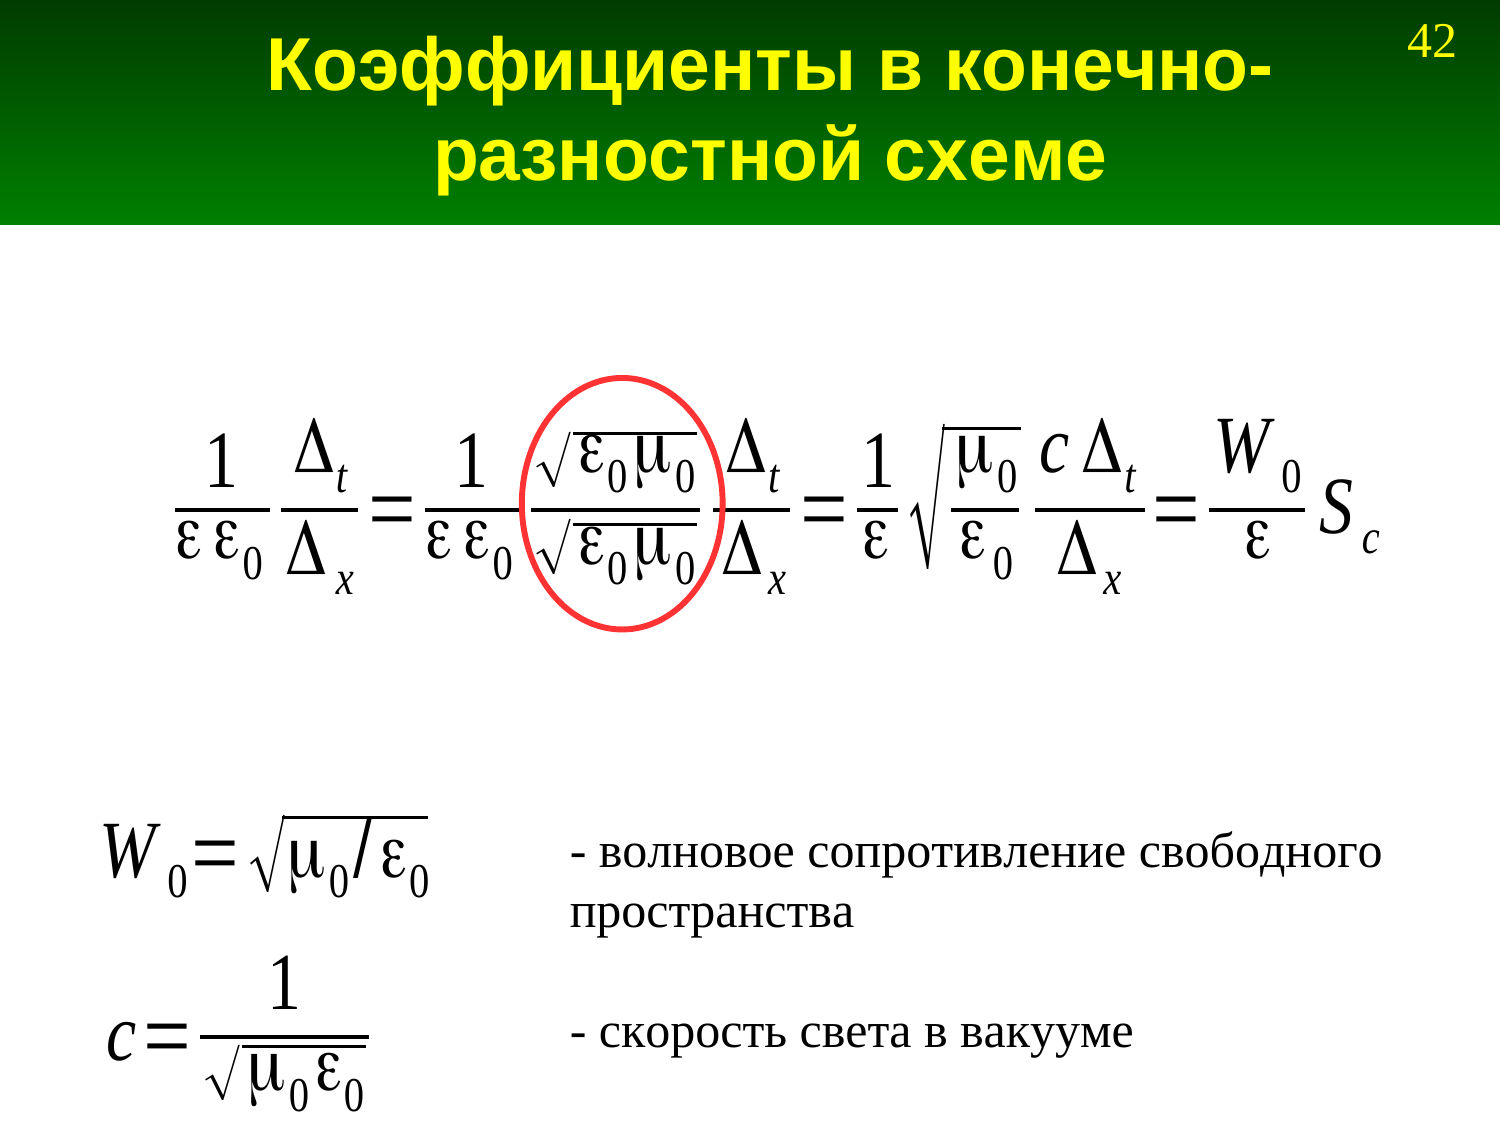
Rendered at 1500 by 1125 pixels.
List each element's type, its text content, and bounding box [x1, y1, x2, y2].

text_box - скорость света в вакууме [555, 990, 1477, 1125]
chart [525, 401, 719, 606]
chart [89, 938, 390, 1120]
title Коэффициенты в конечно-разностной схеме [100, 7, 1441, 204]
chart [153, 401, 558, 606]
chart [82, 805, 448, 910]
chart [686, 401, 1396, 606]
text_box - волновое сопротивление свободного пространства [555, 810, 1477, 945]
